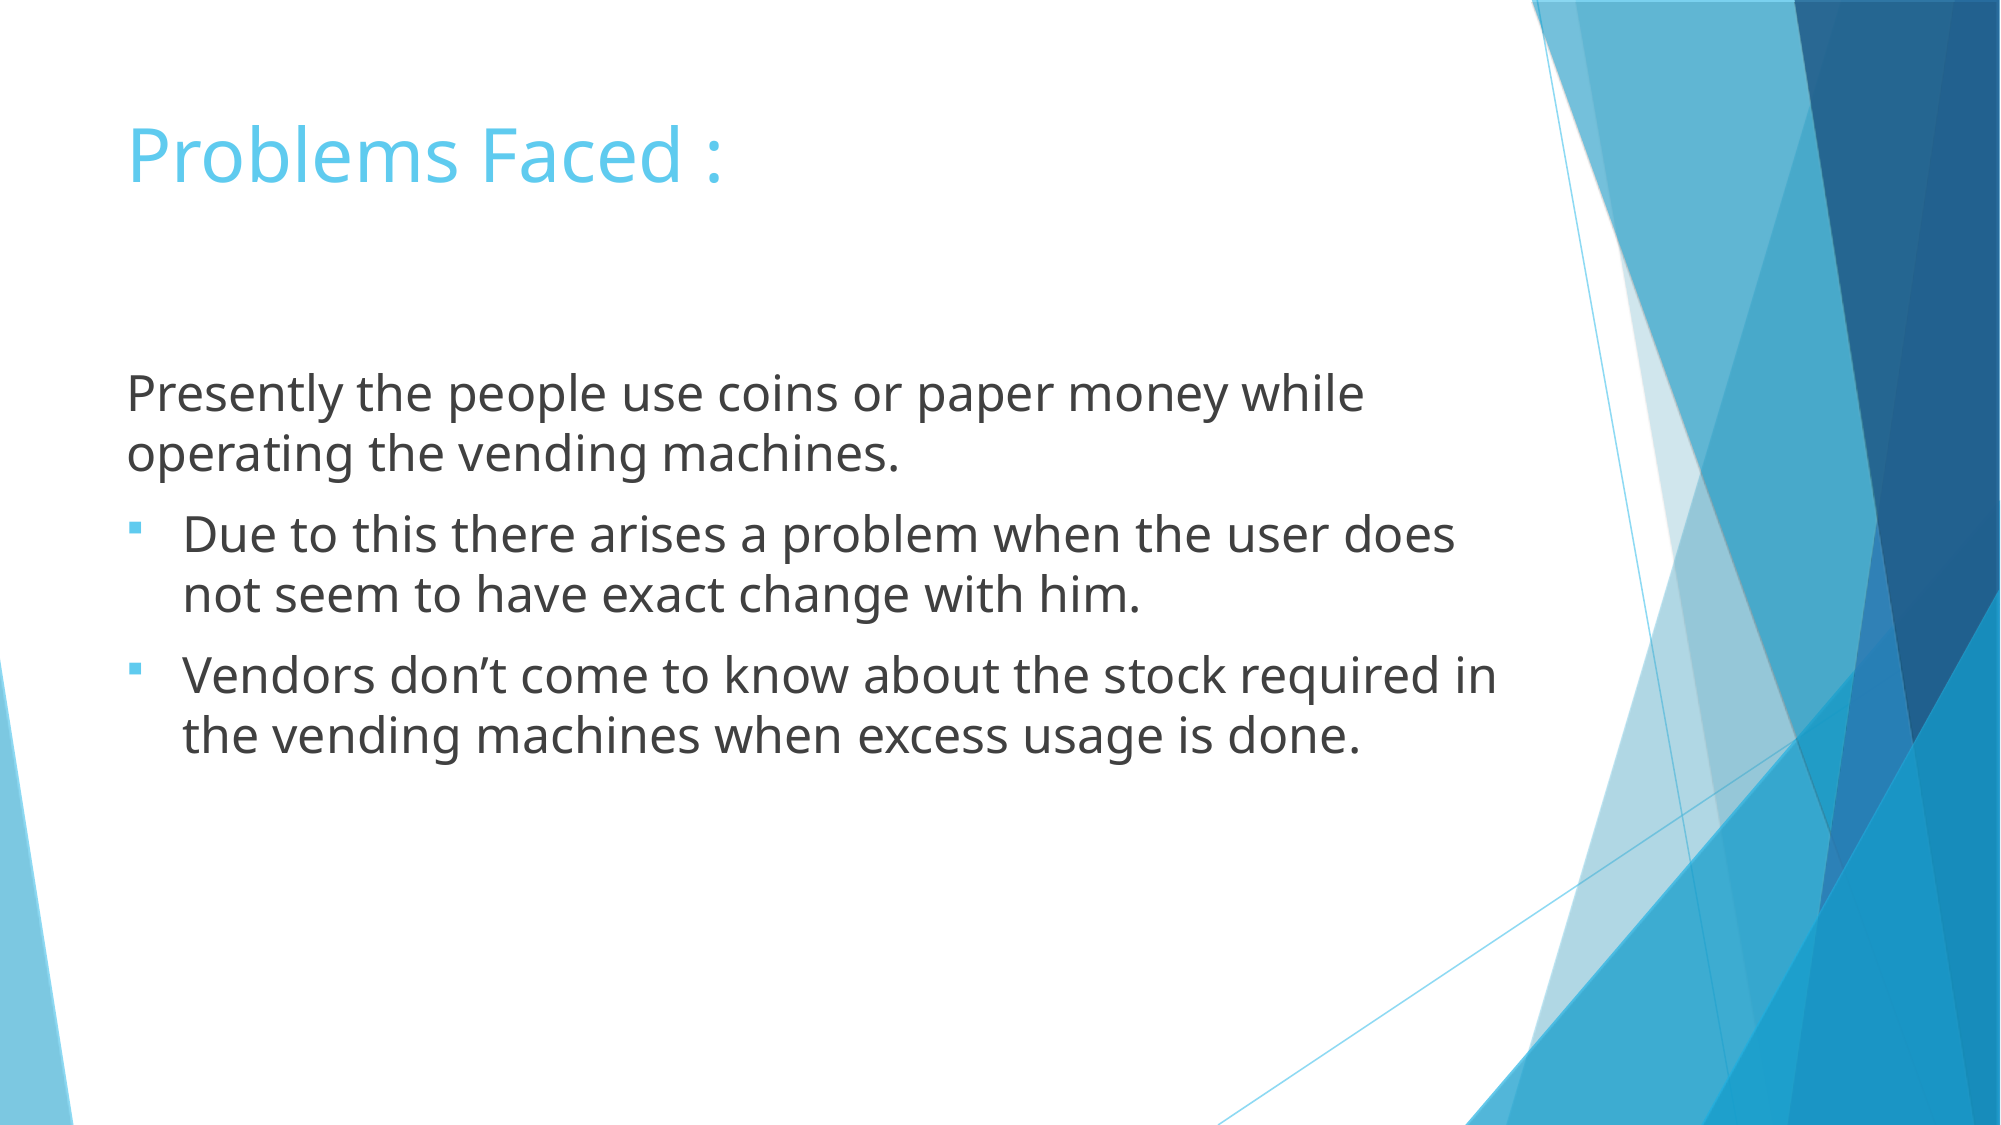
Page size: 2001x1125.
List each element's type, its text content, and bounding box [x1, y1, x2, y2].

title Problems Faced : [111, 99, 1522, 317]
list Presently the people use coins or paper money while operating the vending machines. Due to this there arises a problem when the user does not seem to have exact change with him. Vendors don’t come to know about the stock required in the vending machines when excess usage is done. [111, 354, 1522, 992]
